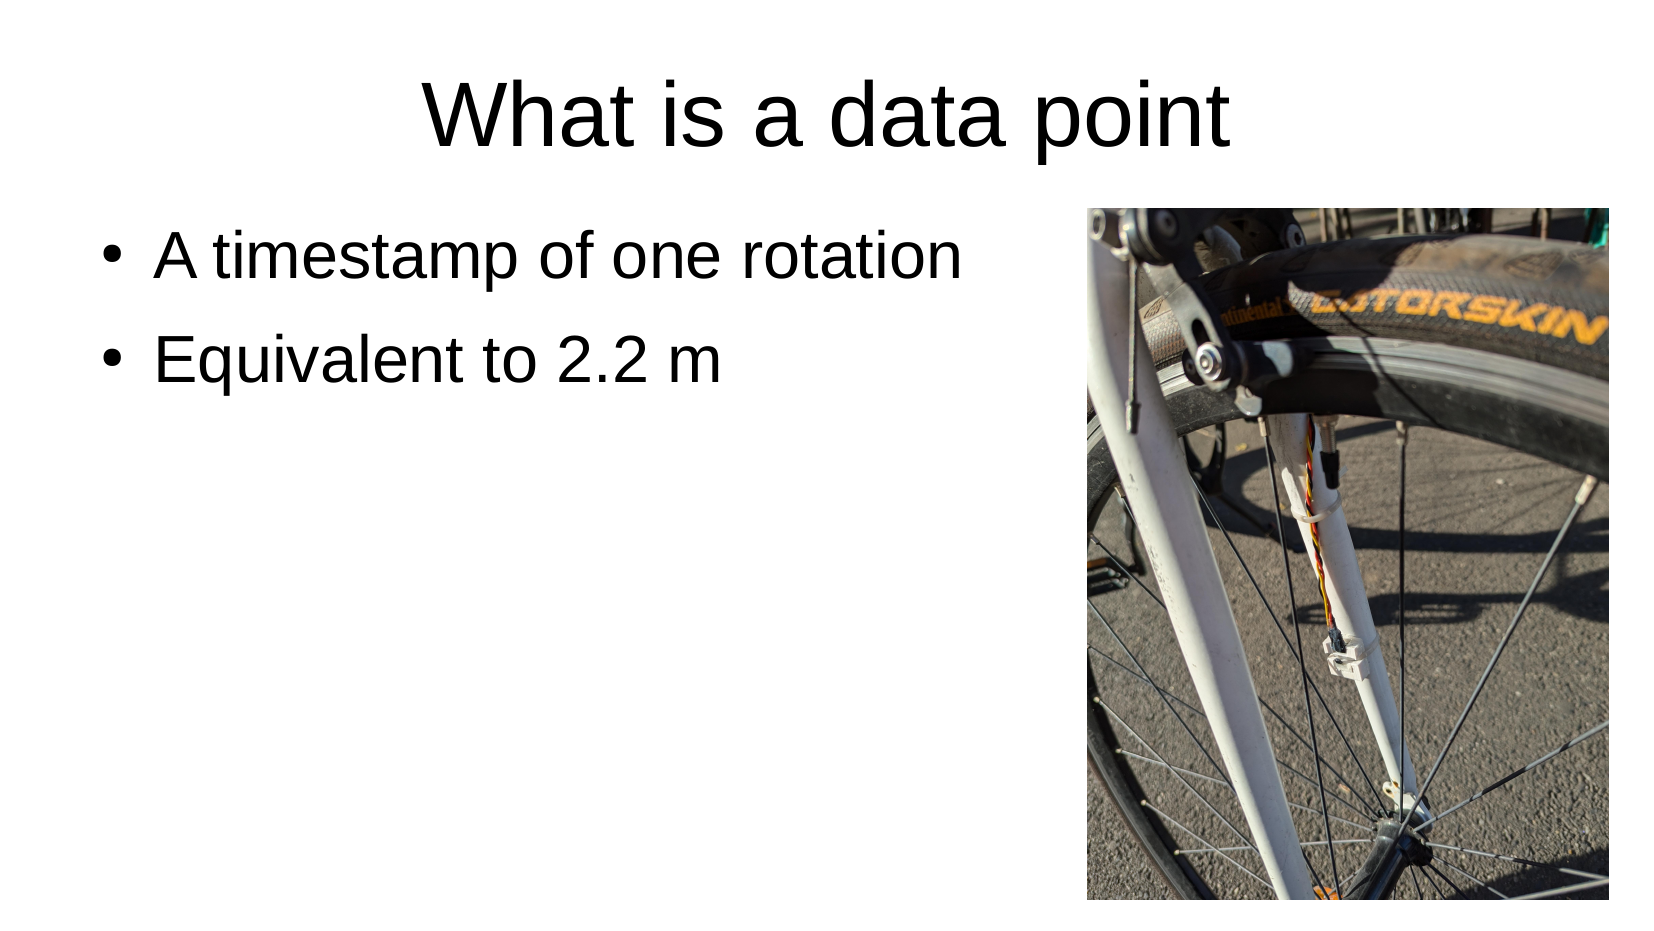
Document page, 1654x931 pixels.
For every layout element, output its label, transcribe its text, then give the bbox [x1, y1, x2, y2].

list A timestamp of one rotation Equivalent to 2.2 m [82, 217, 1087, 758]
picture [1087, 208, 1609, 901]
title What is a data point [82, 37, 1571, 193]
